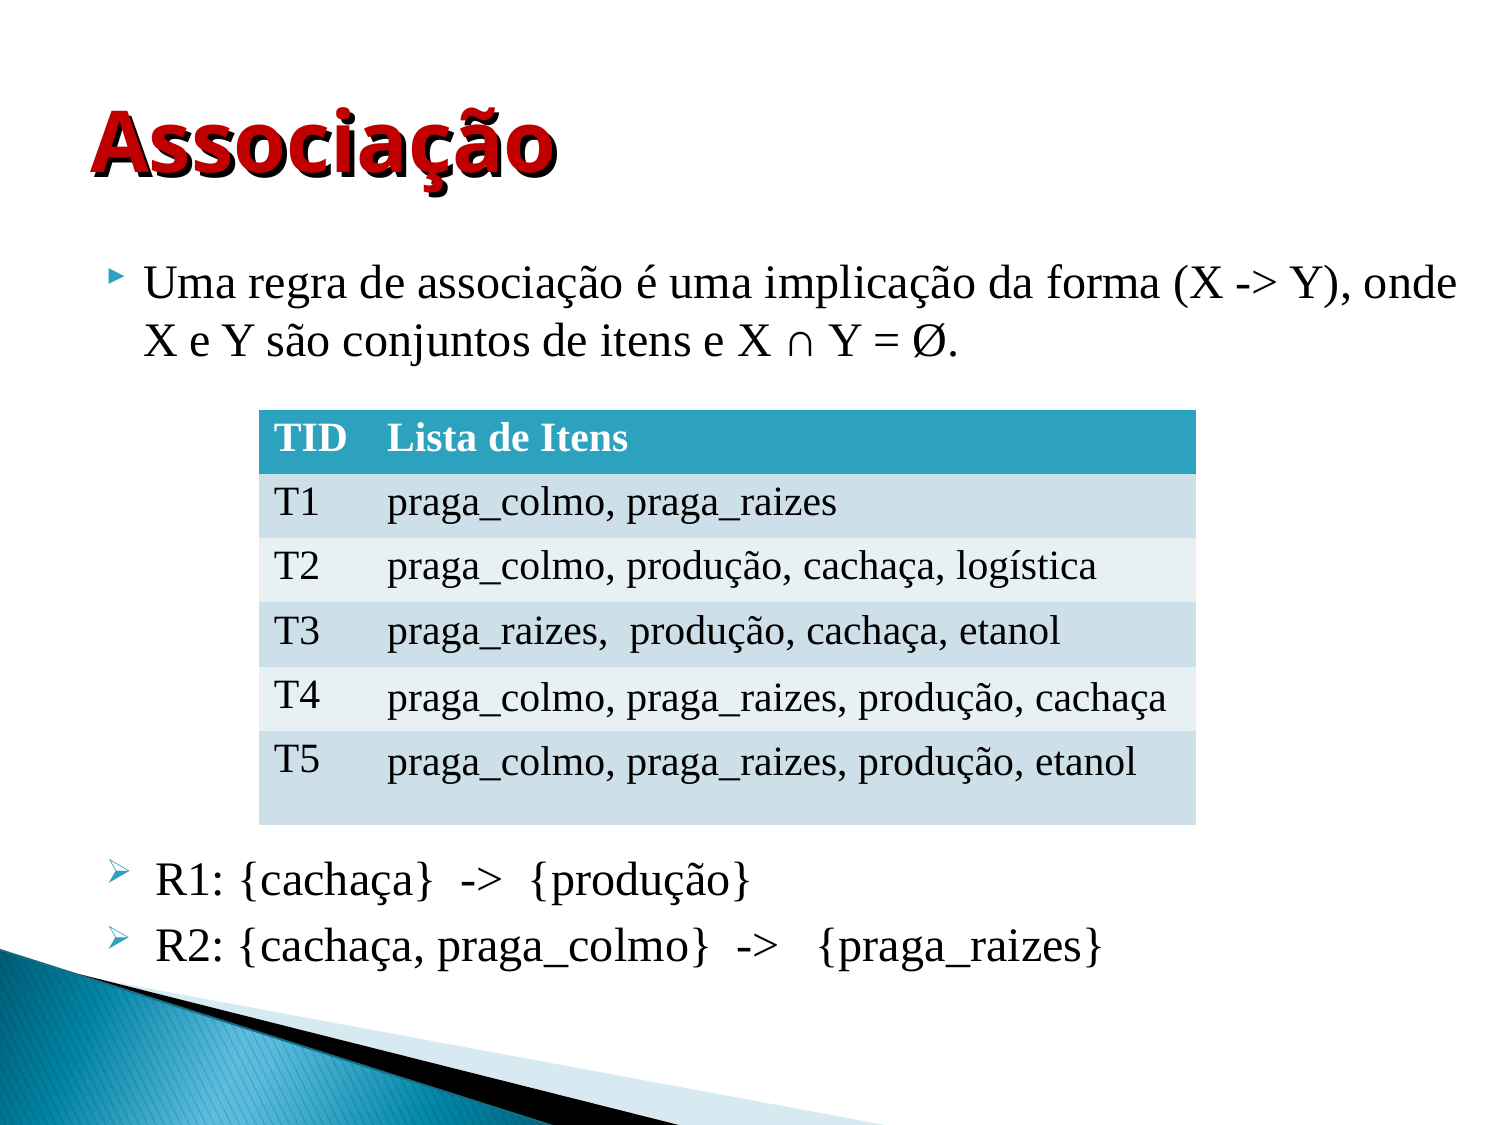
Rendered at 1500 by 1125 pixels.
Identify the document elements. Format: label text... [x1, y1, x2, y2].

table_cell T4 [259, 667, 372, 731]
table_cell praga_colmo, produção, cachaça, logística [372, 538, 1196, 602]
text_box Uma regra de associação é uma implicação da forma (X -> Y), onde X e Y são conjuntos de itens e X ∩ Y = Ø. R1: {cachaça} -> {produção} R2: {cachaça, praga_colmo} -> {praga_raizes} [75, 243, 1500, 986]
table_cell T2 [259, 538, 372, 602]
table_cell T3 [259, 602, 372, 667]
table_cell T1 [259, 474, 372, 538]
table_cell praga_colmo, praga_raizes [372, 474, 1196, 538]
table_cell T5 [259, 731, 372, 825]
table_cell praga_raizes, produção, cachaça, etanol [372, 602, 1196, 667]
picture [69, 992, 411, 1125]
table_header Lista de Itens [372, 410, 1196, 474]
title Associação [75, 45, 1426, 233]
table_cell praga_colmo, praga_raizes, produção, cachaça [372, 667, 1196, 731]
table_cell praga_colmo, praga_raizes, produção, etanol [372, 731, 1196, 825]
table_header TID [259, 410, 372, 474]
